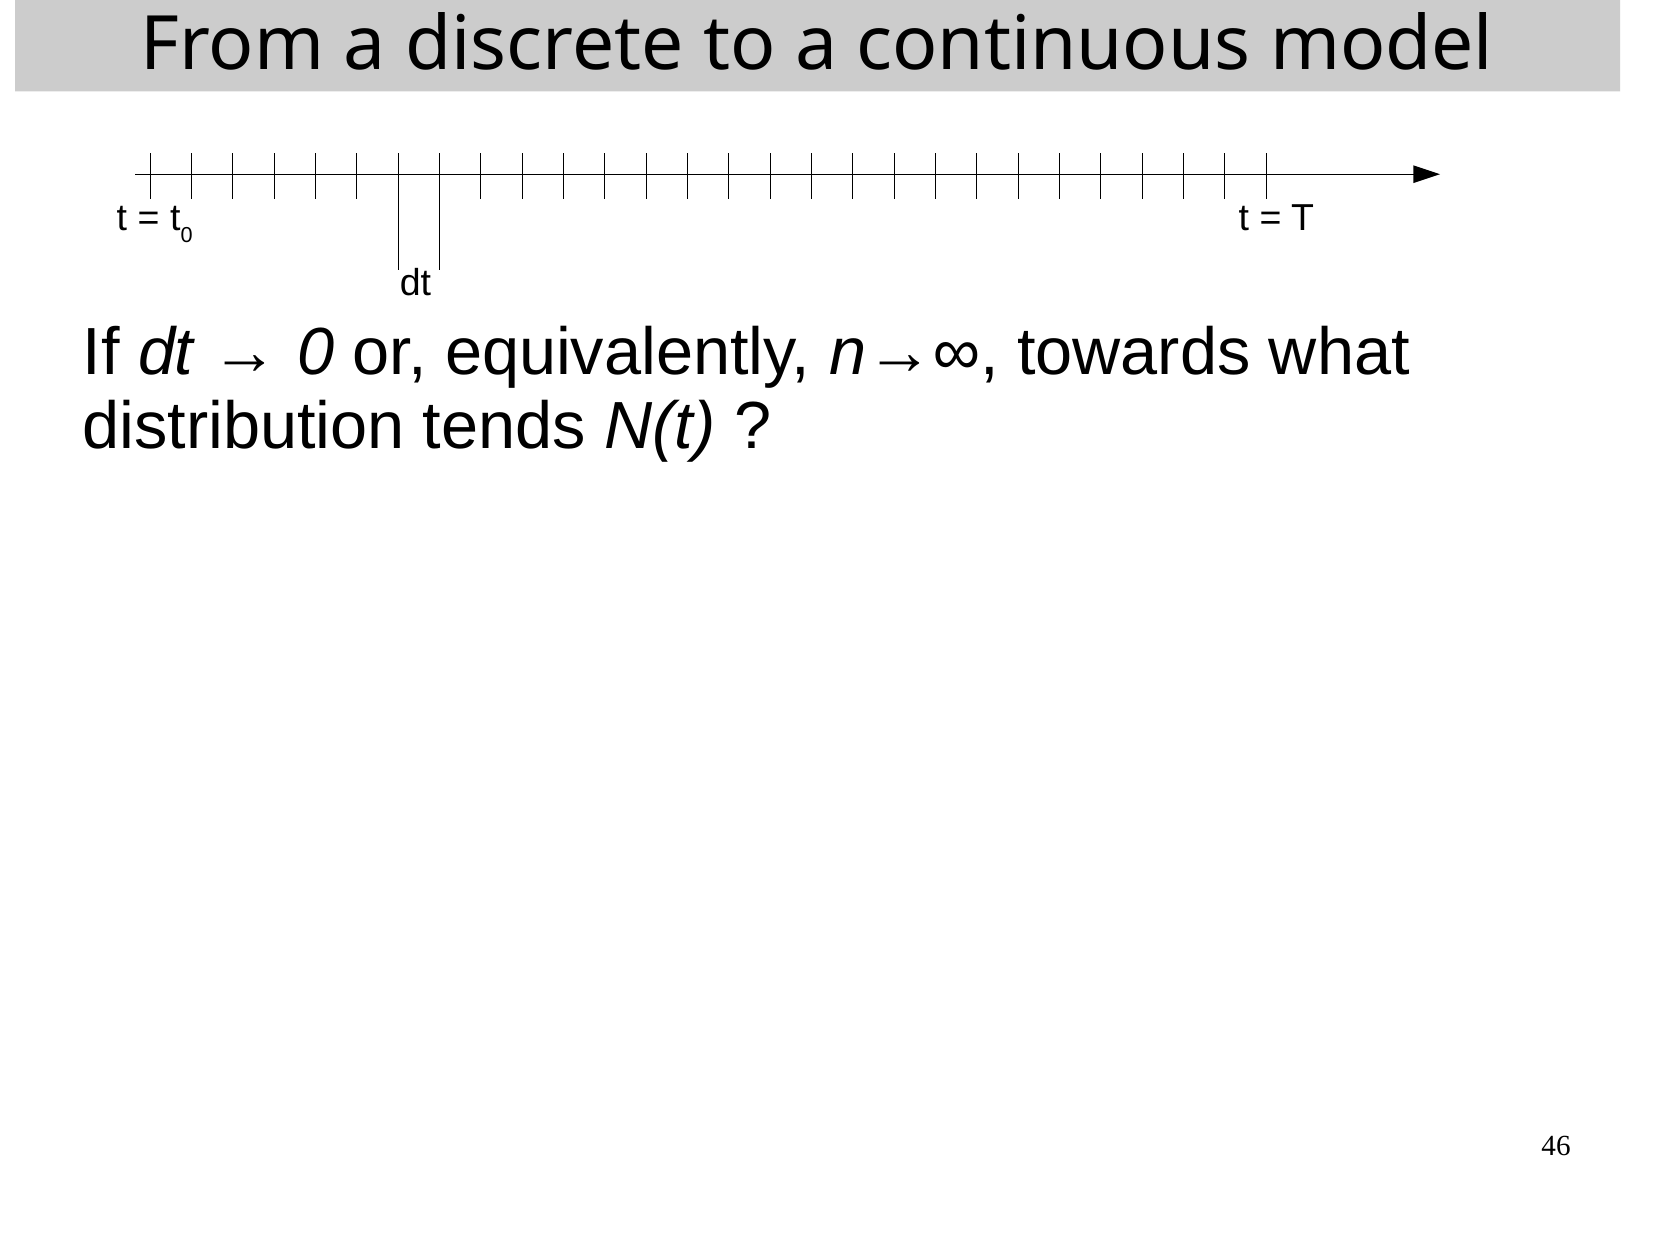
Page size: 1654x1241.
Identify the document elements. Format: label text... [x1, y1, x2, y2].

text_box t = t0 [101, 189, 211, 256]
list If dt → 0 or, equivalently, n→∞, towards what distribution tends N(t) ? [82, 313, 1571, 1034]
text_box dt [385, 254, 462, 311]
title From a discrete to a continuous model [15, 0, 1621, 91]
text_box t = T [1223, 189, 1333, 247]
